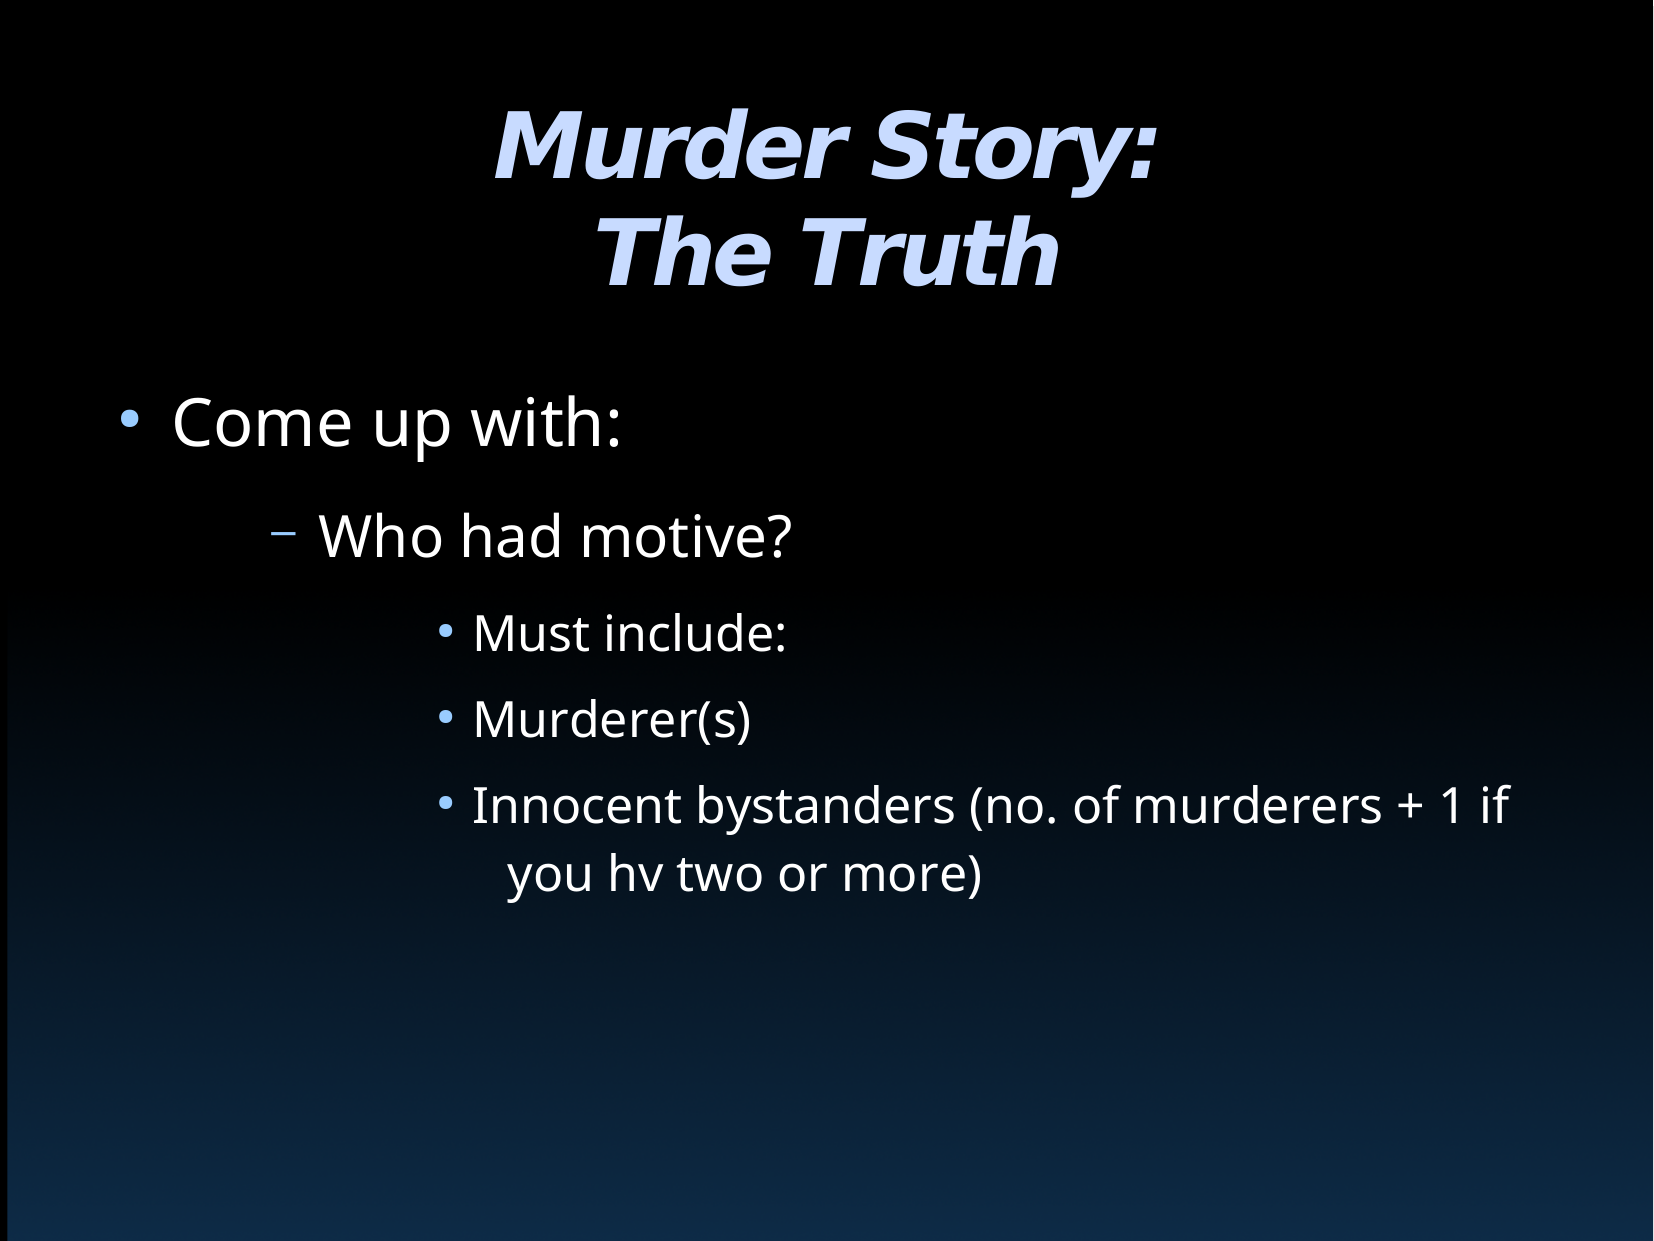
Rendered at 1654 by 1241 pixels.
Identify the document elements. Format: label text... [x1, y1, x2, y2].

picture [7, 6, 1654, 1241]
table_cell 15< [82, 495, 1571, 527]
table_cell 3 [82, 93, 1576, 121]
table_cell 3 [82, 374, 1571, 495]
